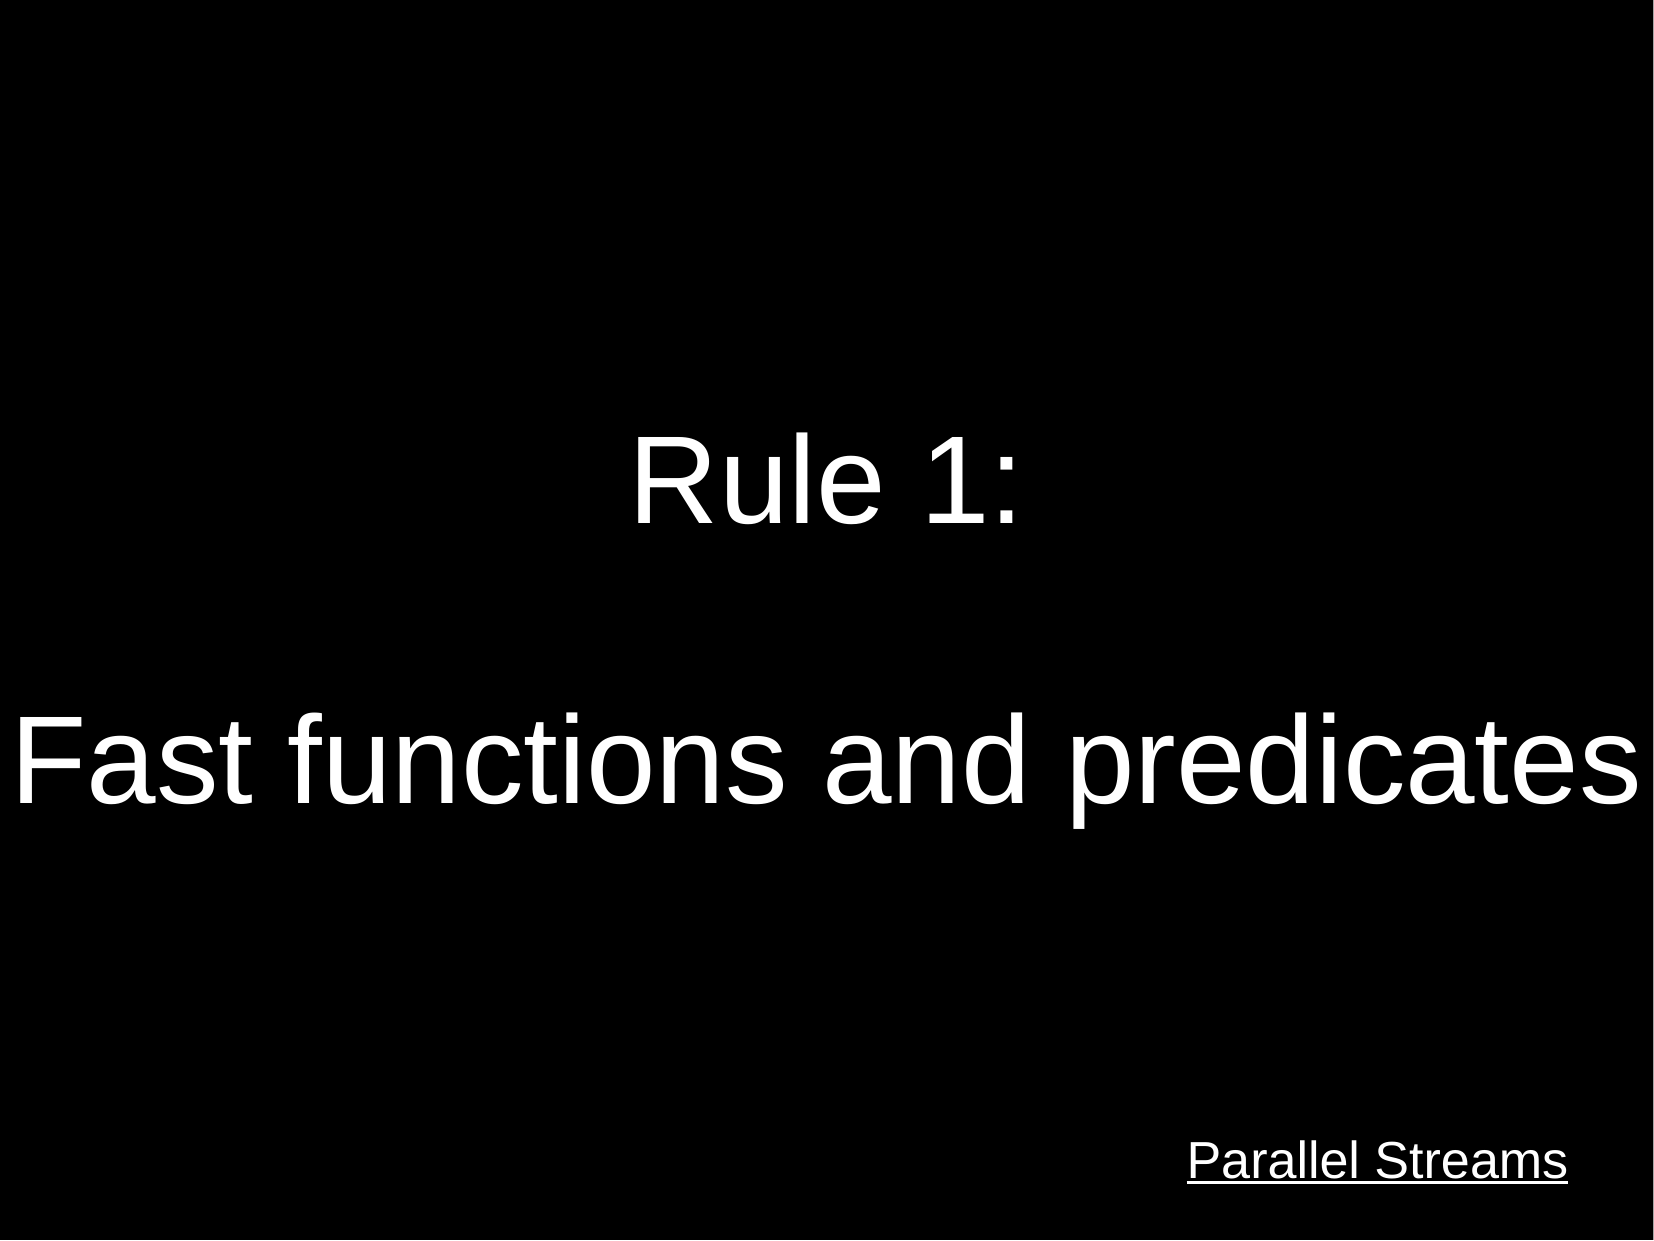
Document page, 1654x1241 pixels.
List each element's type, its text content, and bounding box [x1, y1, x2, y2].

text_box Parallel Streams [1100, 1080, 1654, 1241]
subtitle Rule 1: Fast functions and predicates [0, 0, 1654, 1241]
